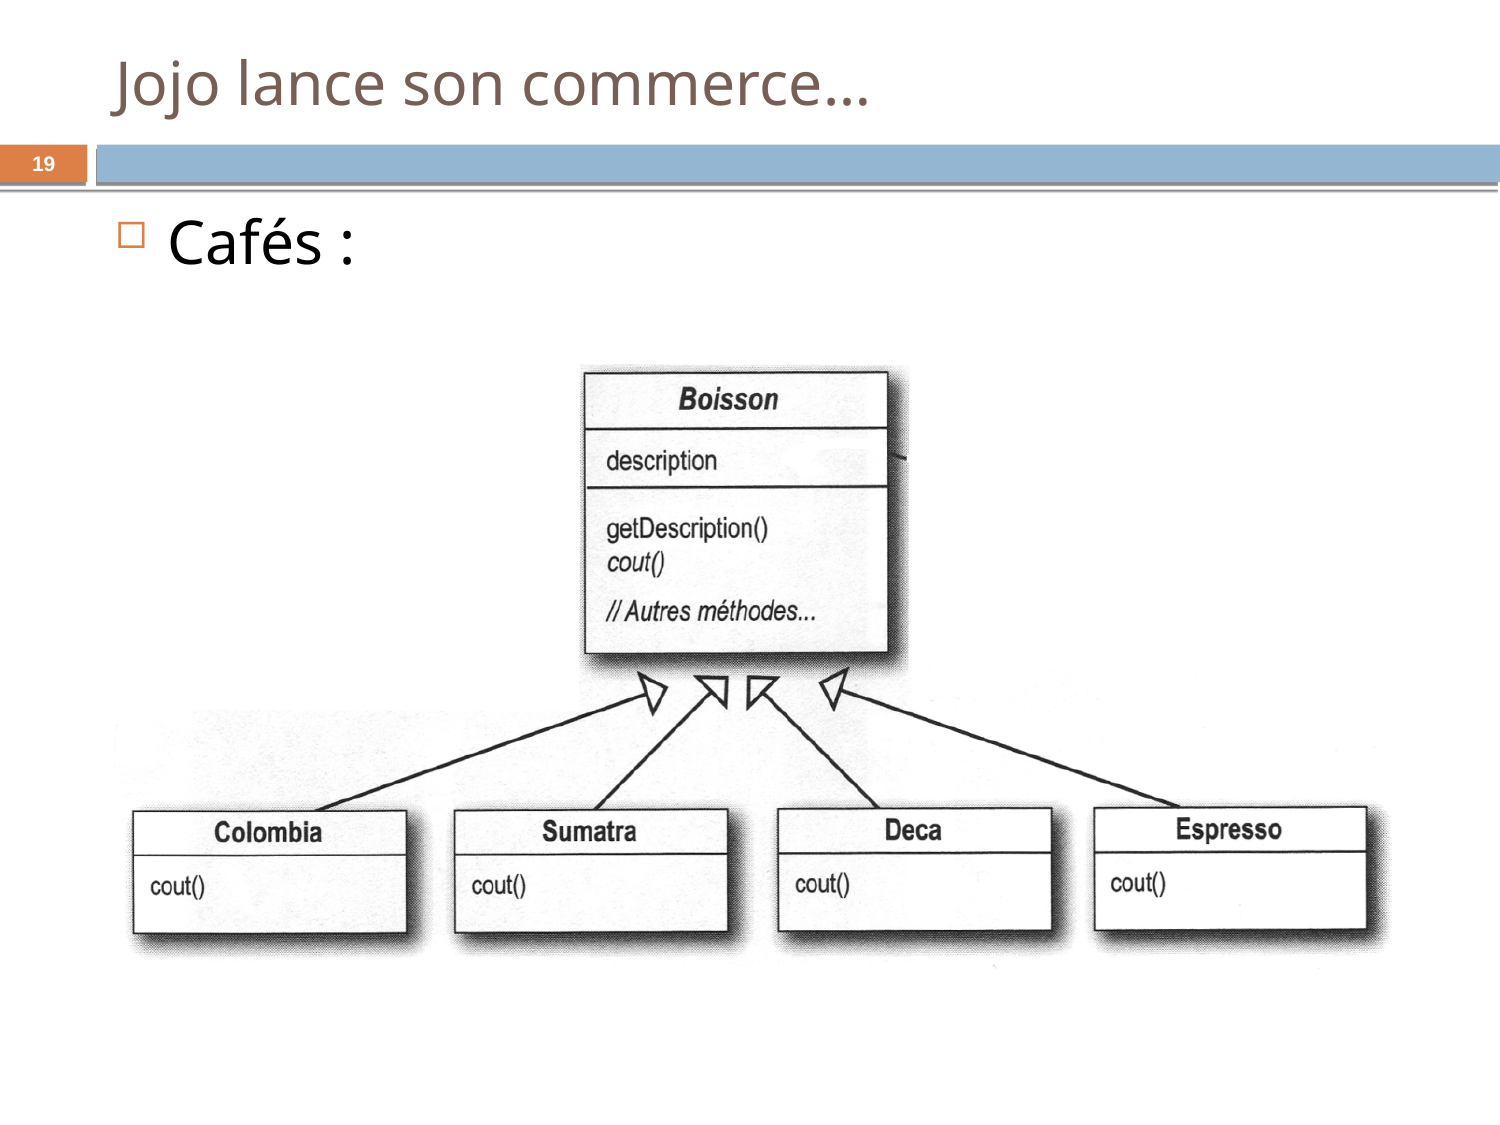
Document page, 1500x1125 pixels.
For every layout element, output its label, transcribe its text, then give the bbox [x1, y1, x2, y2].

picture [100, 337, 1405, 971]
slide_number <numéro> [0, 143, 88, 184]
title Jojo lance son commerce… [100, 37, 1438, 126]
list Cafés : [100, 196, 1438, 1000]
